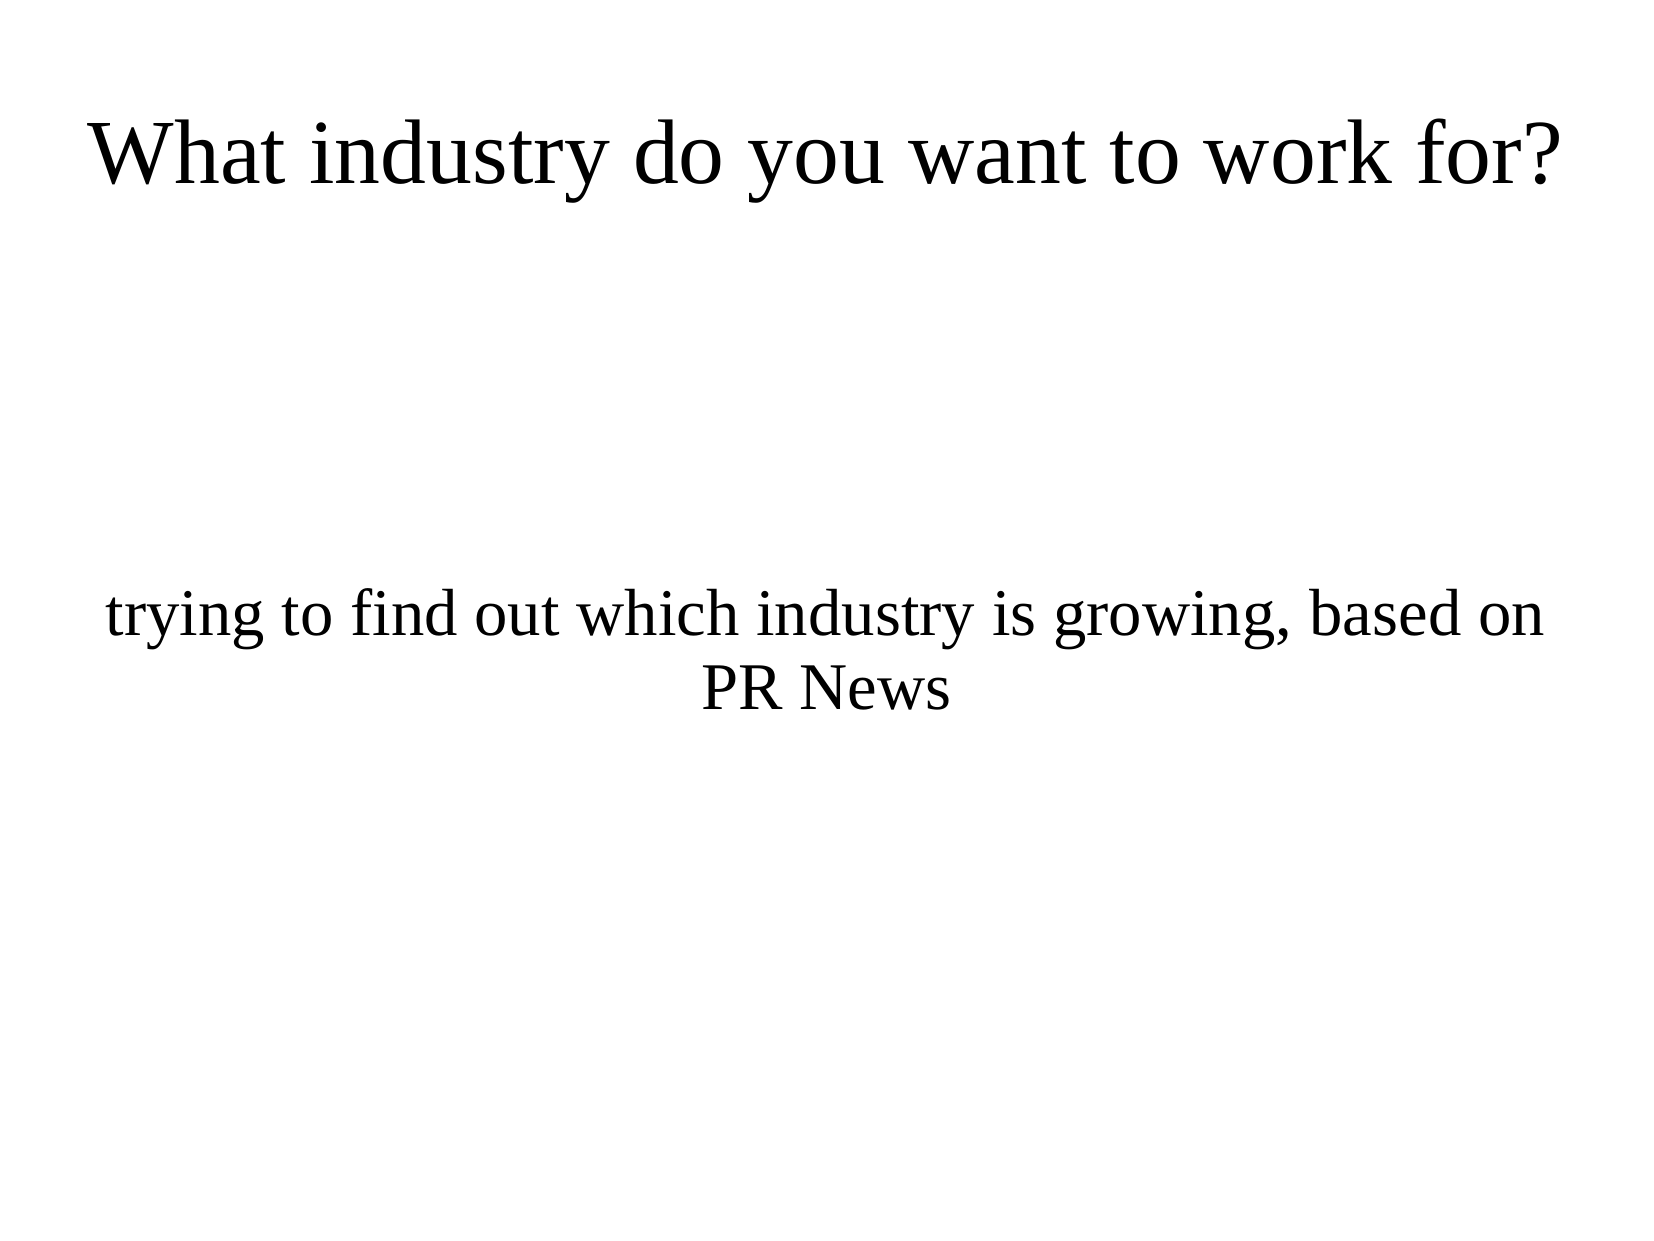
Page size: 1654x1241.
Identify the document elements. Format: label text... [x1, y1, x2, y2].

title What industry do you want to work for? [82, 49, 1571, 257]
subtitle trying to find out which industry is growing, based on PR News [82, 290, 1571, 1010]
